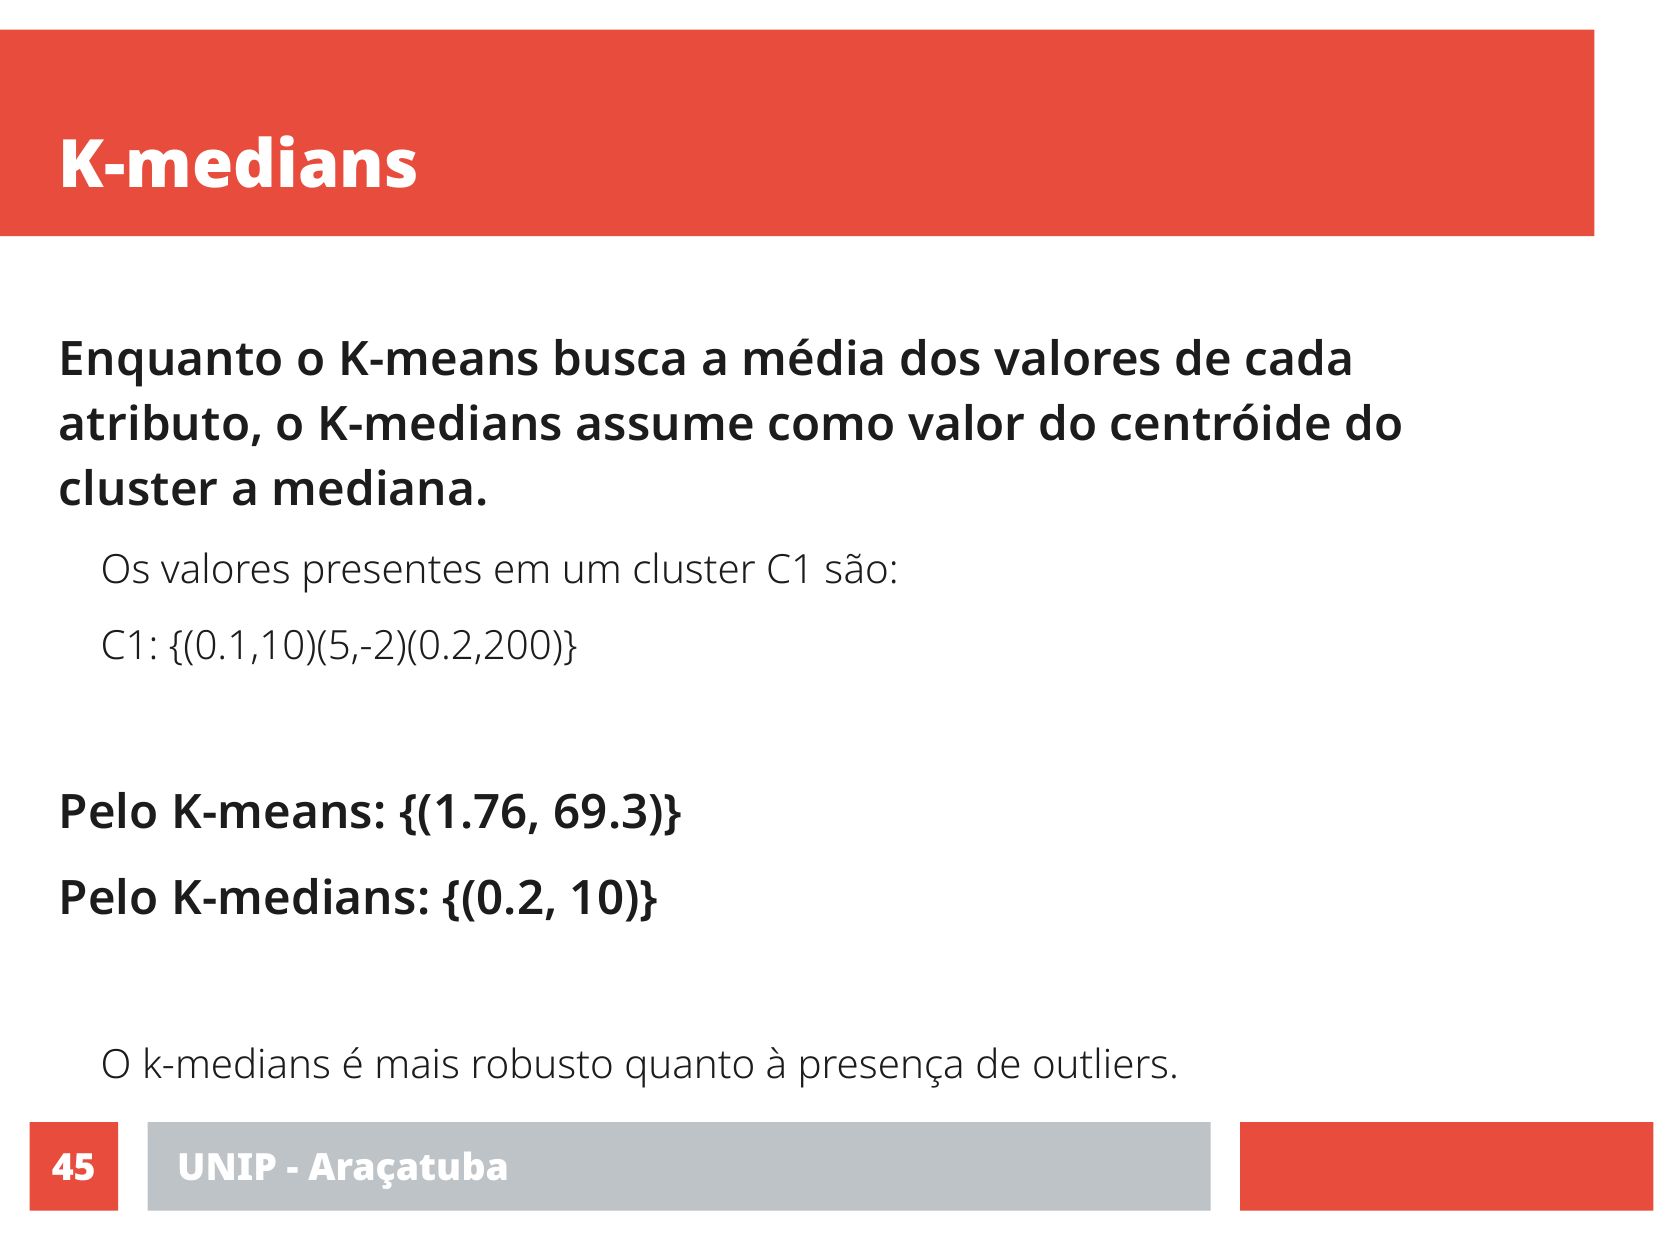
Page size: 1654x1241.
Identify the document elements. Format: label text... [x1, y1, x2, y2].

title K-medians [59, 59, 1595, 207]
list Enquanto o K-means busca a média dos valores de cada atributo, o K-medians assume como valor do centróide do cluster a mediana. Os valores presentes em um cluster C1 são: C1: {(0.1,10)(5,-2)(0.2,200)} Pelo K-means: {(1.76, 69.3)} Pelo K-medians: {(0.2, 10)} O k-medians é mais robusto quanto à presença de outliers. [59, 324, 1565, 1093]
